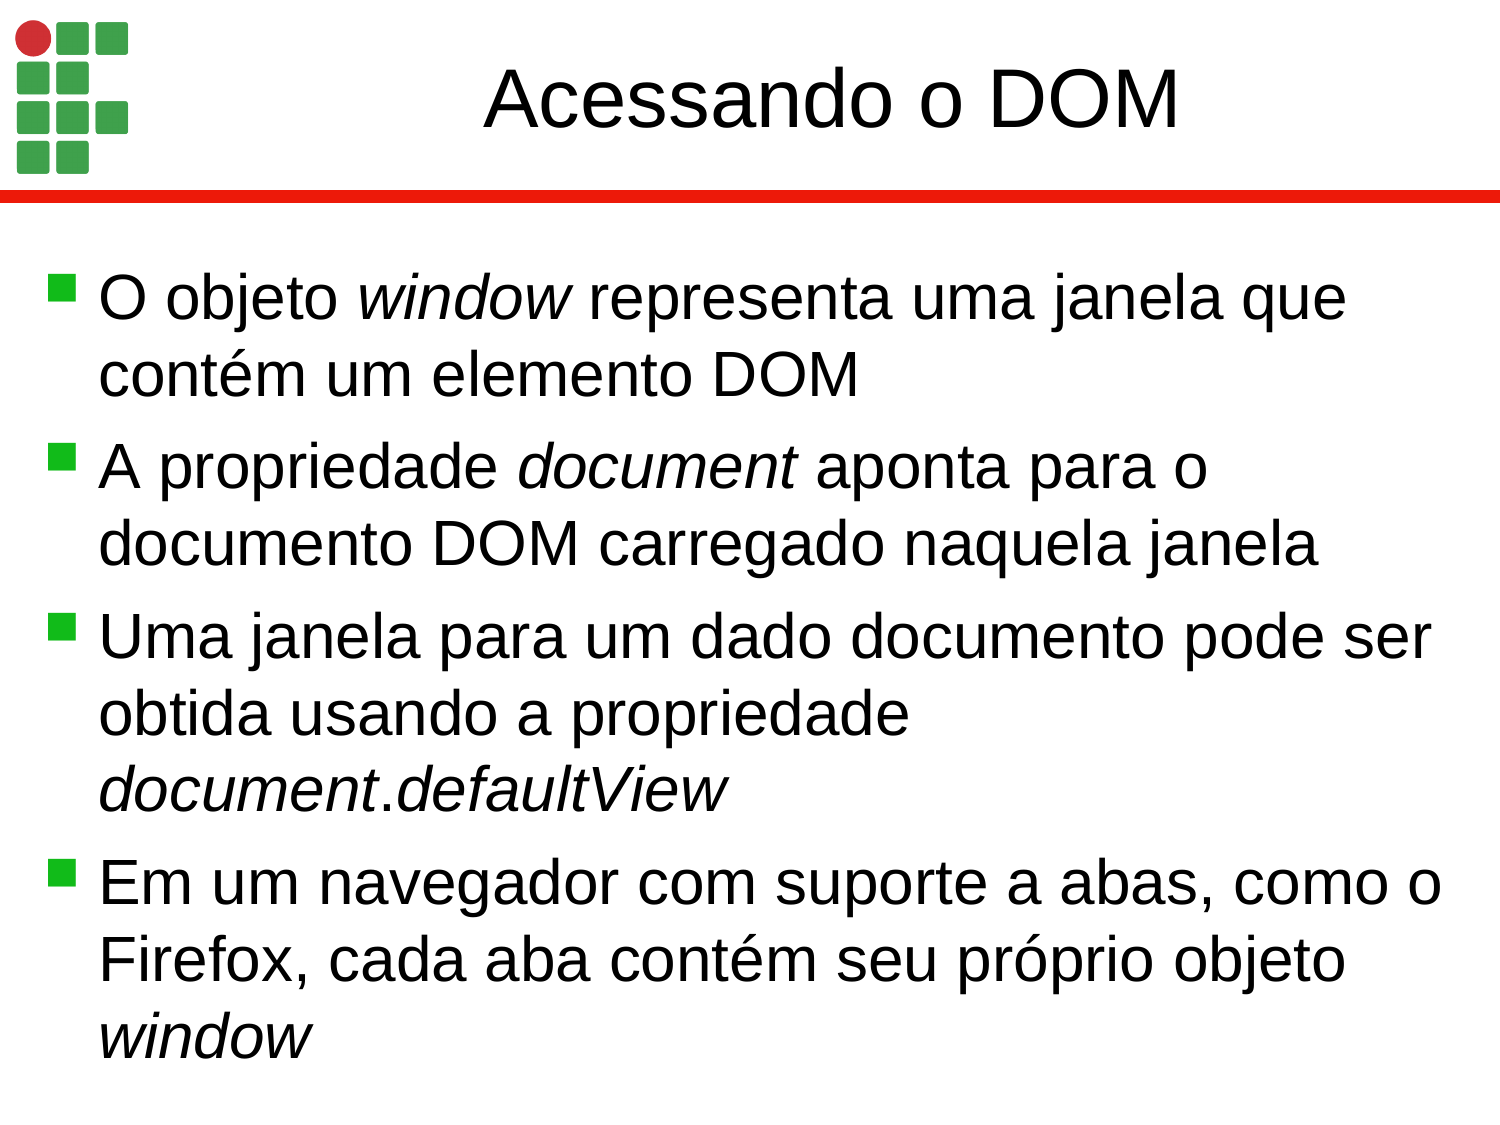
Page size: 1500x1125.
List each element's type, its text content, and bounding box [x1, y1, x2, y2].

picture [14, 16, 130, 178]
title Acessando o DOM [165, 0, 1500, 202]
list O objeto window representa uma janela que contém um elemento DOM A propriedade document aponta para o documento DOM carregado naquela janela Uma janela para um dado documento pode ser obtida usando a propriedade document.defaultView Em um navegador com suporte a abas, como o Firefox, cada aba contém seu próprio objeto window [29, 207, 1471, 1087]
